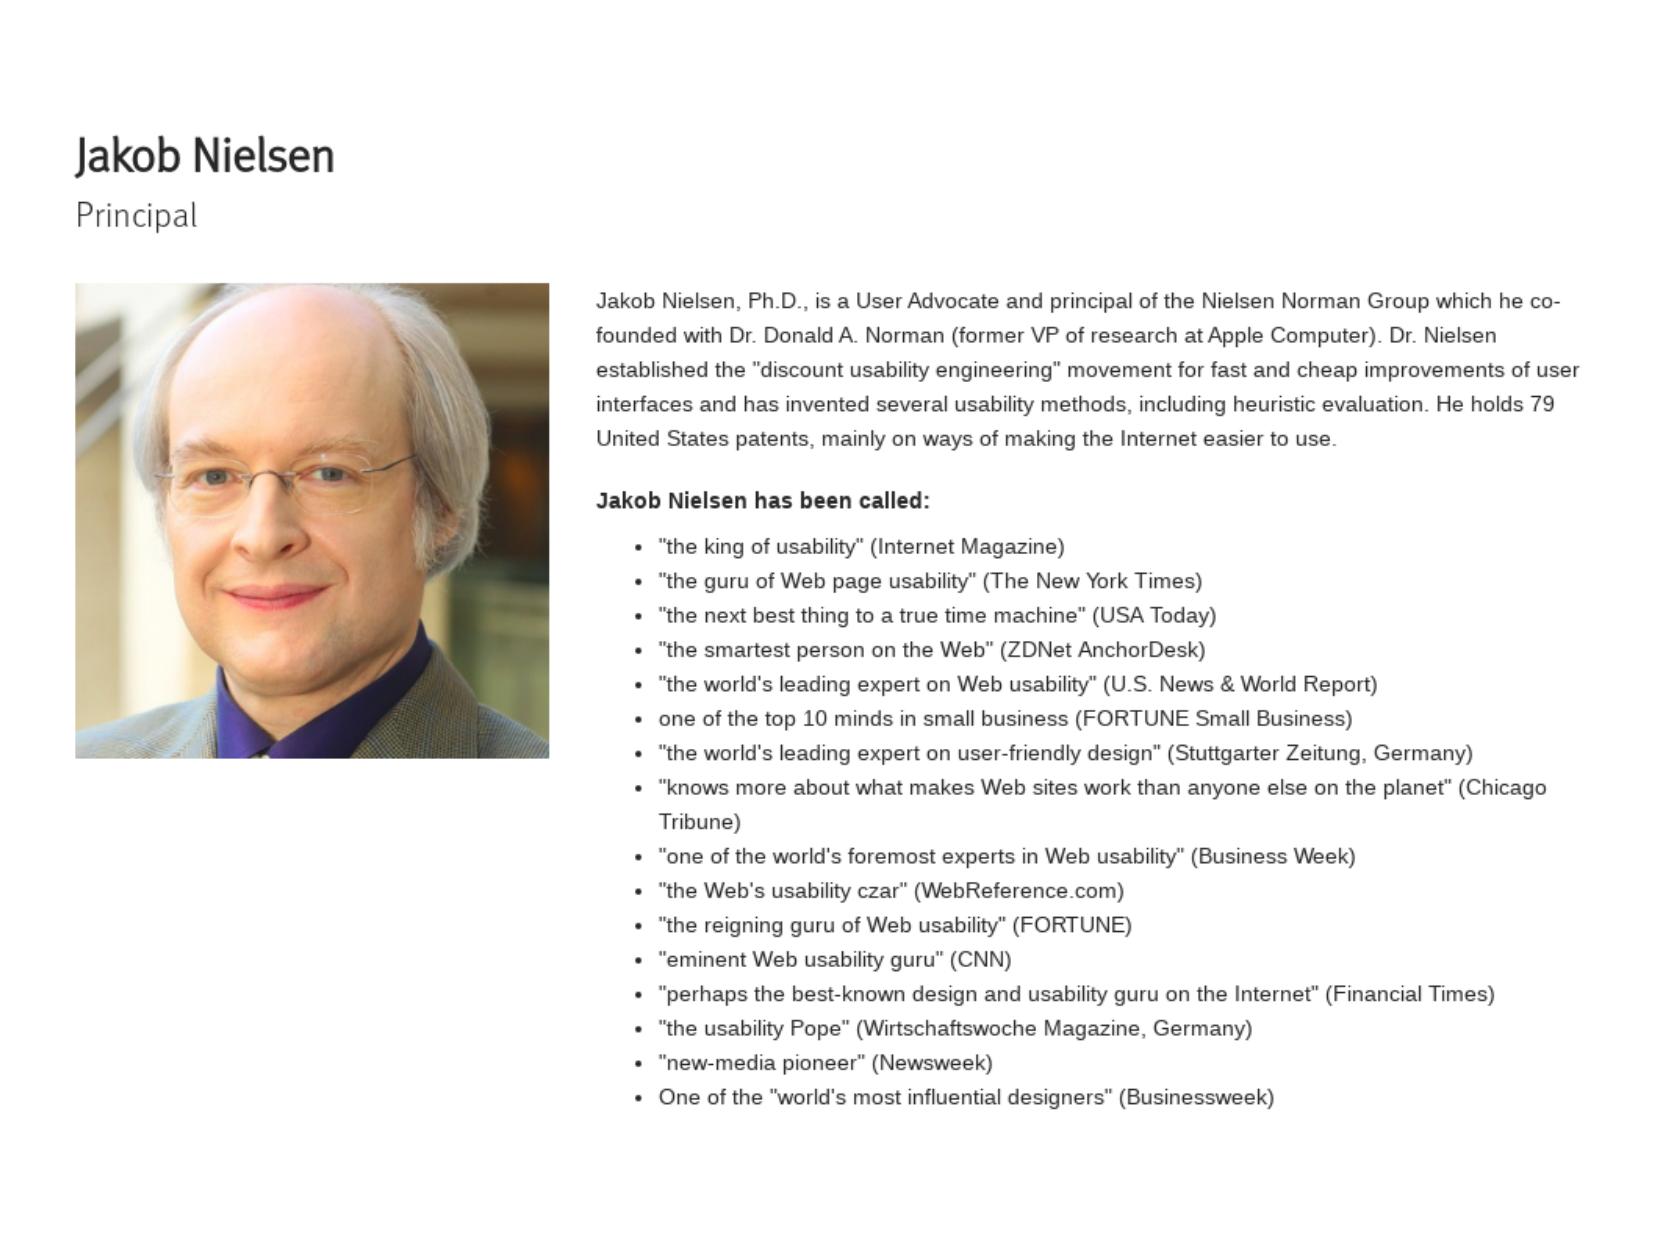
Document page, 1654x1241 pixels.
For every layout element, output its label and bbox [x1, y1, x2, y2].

picture [38, 116, 1621, 1125]
